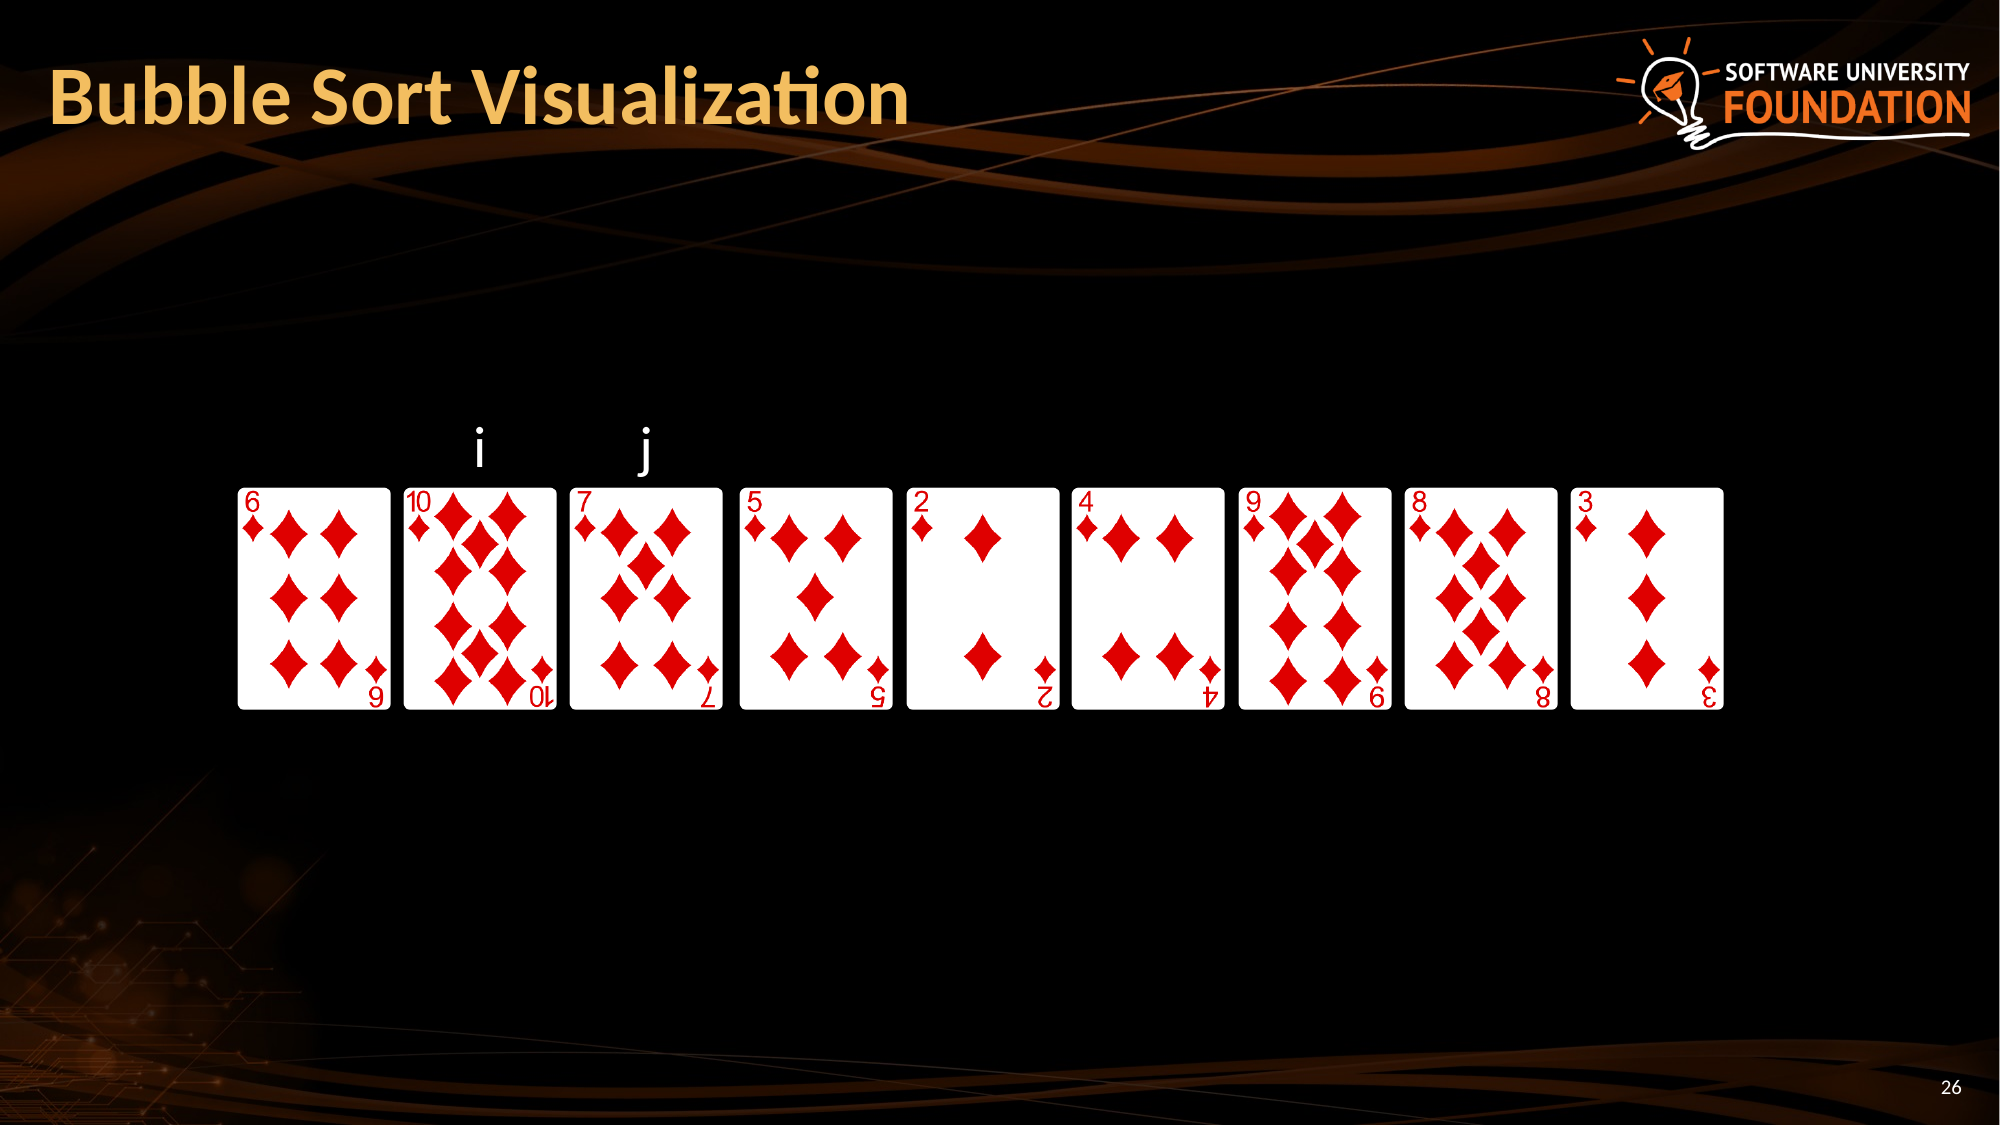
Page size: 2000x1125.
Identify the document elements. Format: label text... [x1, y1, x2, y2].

title Bubble Sort Visualization [30, 6, 1602, 189]
slide_number <number> [1897, 1070, 1968, 1103]
text_box i [458, 401, 502, 487]
text_box j [624, 401, 669, 487]
picture [0, 0, 2000, 1125]
